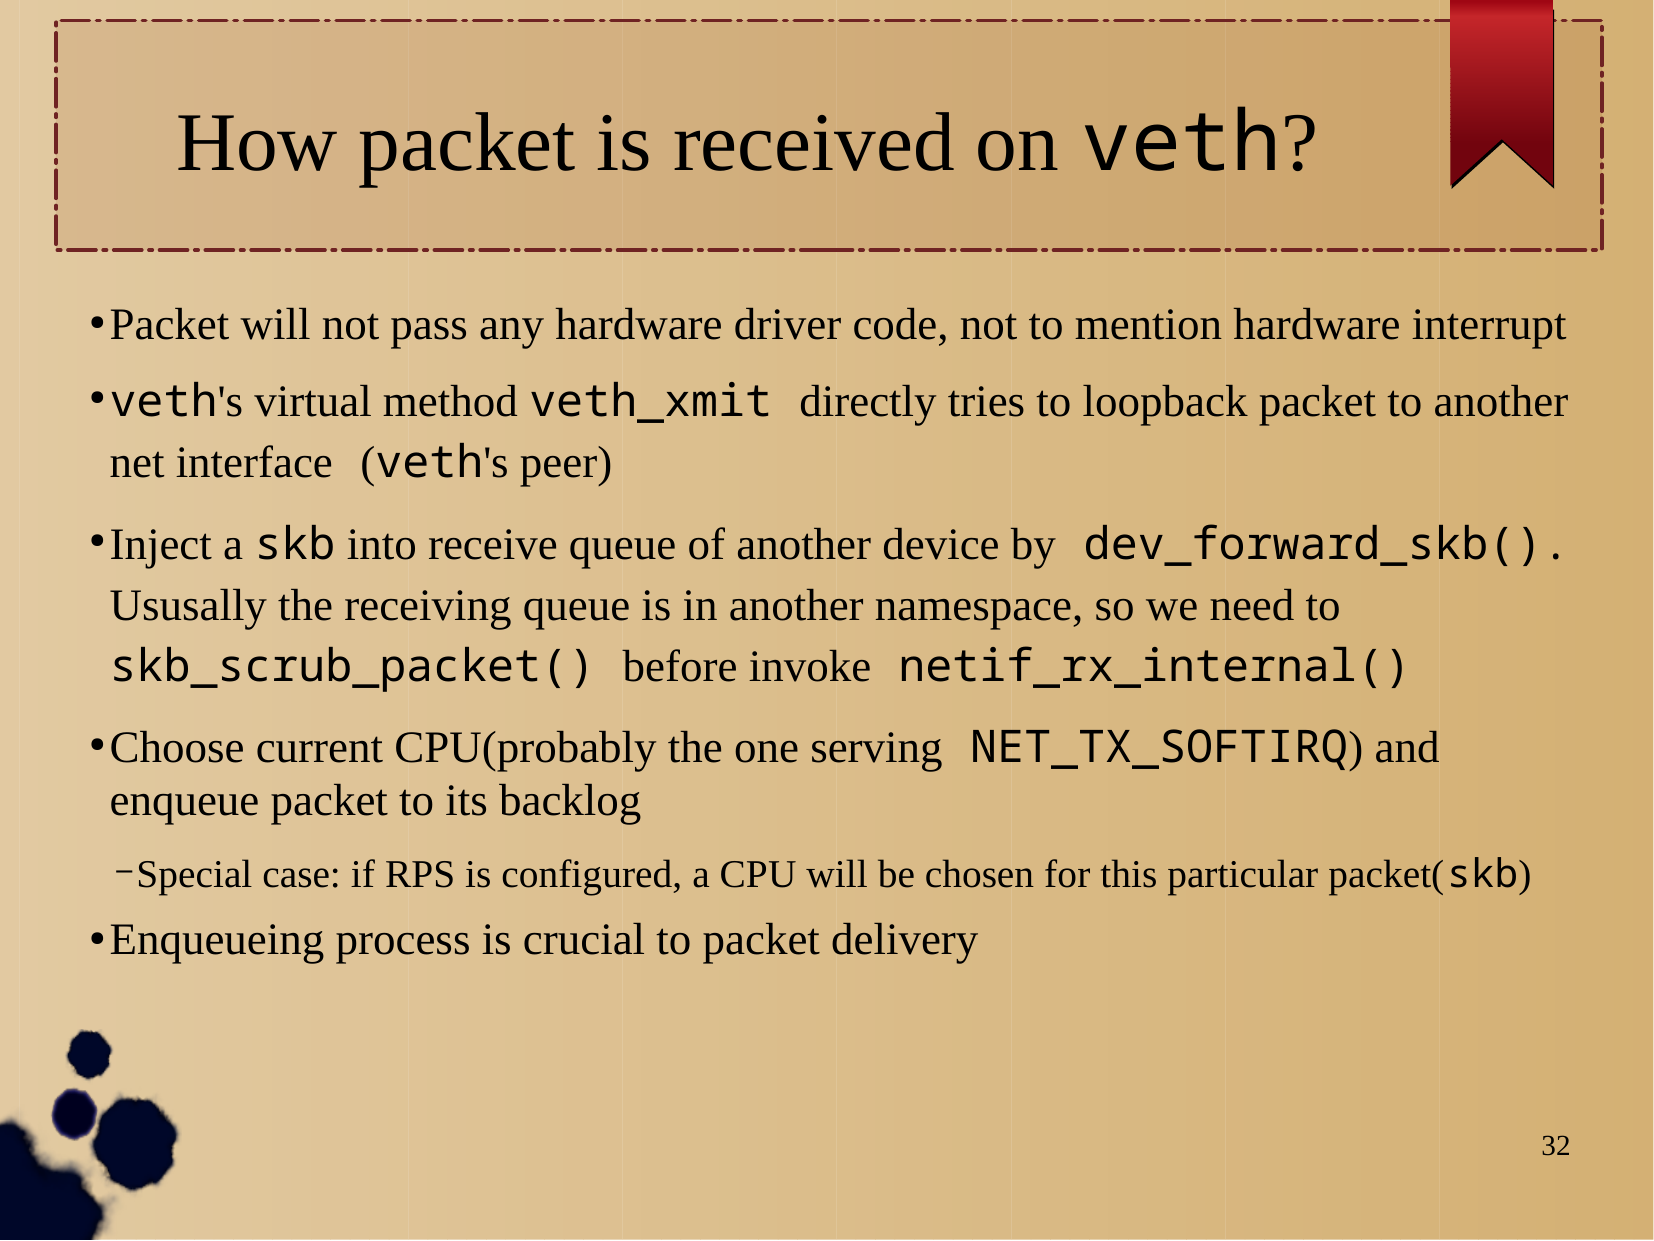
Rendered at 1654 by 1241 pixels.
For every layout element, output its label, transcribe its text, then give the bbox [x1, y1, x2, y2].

list Packet will not pass any hardware driver code, not to mention hardware interrupt veth's virtual method veth_xmit directly tries to loopback packet to another net interface (veth's peer) Inject a skb into receive queue of another device by dev_forward_skb(). Ususally the receiving queue is in another namespace, so we need to skb_scrub_packet() before invoke netif_rx_internal() Choose current CPU(probably the one serving NET_TX_SOFTIRQ) and enqueue packet to its backlog Special case: if RPS is configured, a CPU will be chosen for this particular packet(skb) Enqueueing process is crucial to packet delivery [82, 299, 1571, 1019]
title How packet is received on veth? [82, 47, 1412, 229]
